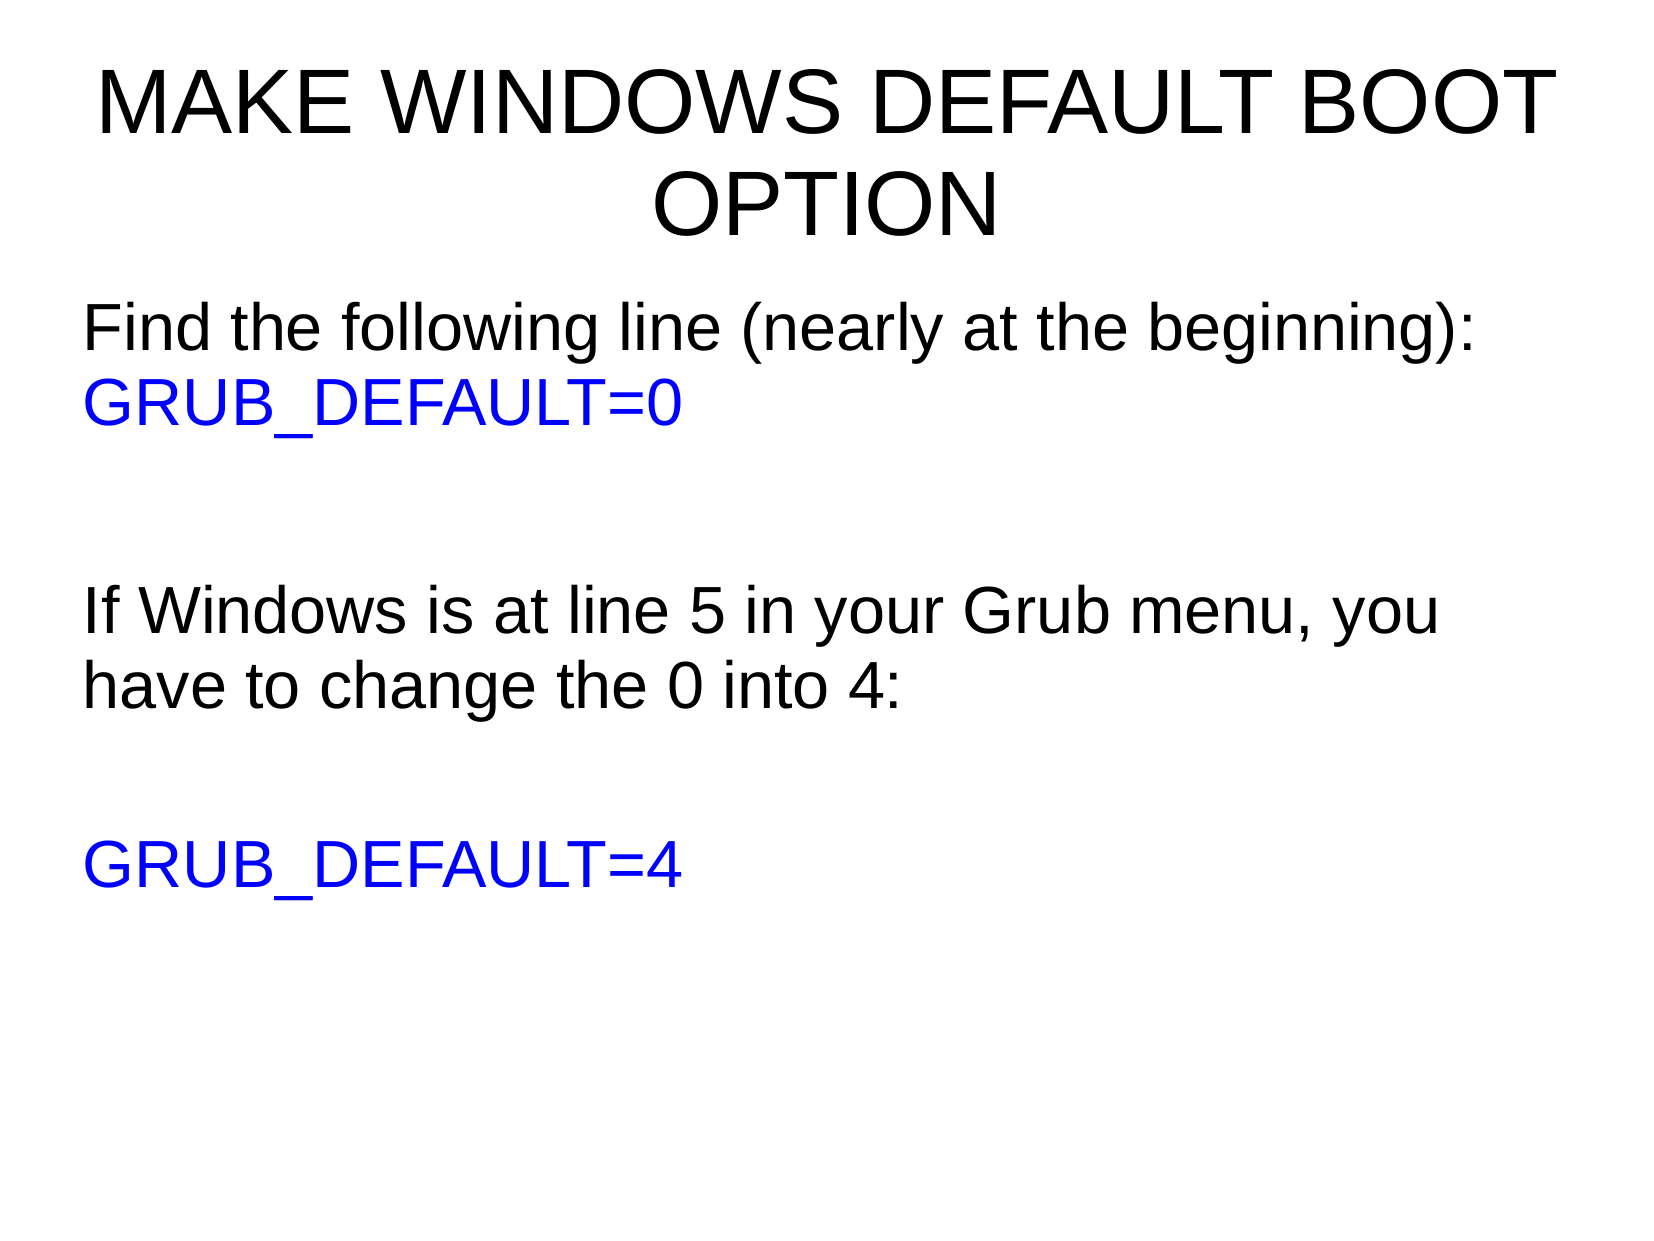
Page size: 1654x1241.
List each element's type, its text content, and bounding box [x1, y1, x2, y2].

list Find the following line (nearly at the beginning): GRUB_DEFAULT=0 If Windows is at line 5 in your Grub menu, you have to change the 0 into 4: GRUB_DEFAULT=4 [82, 290, 1571, 1010]
title MAKE WINDOWS DEFAULT BOOT OPTION [82, 49, 1571, 257]
